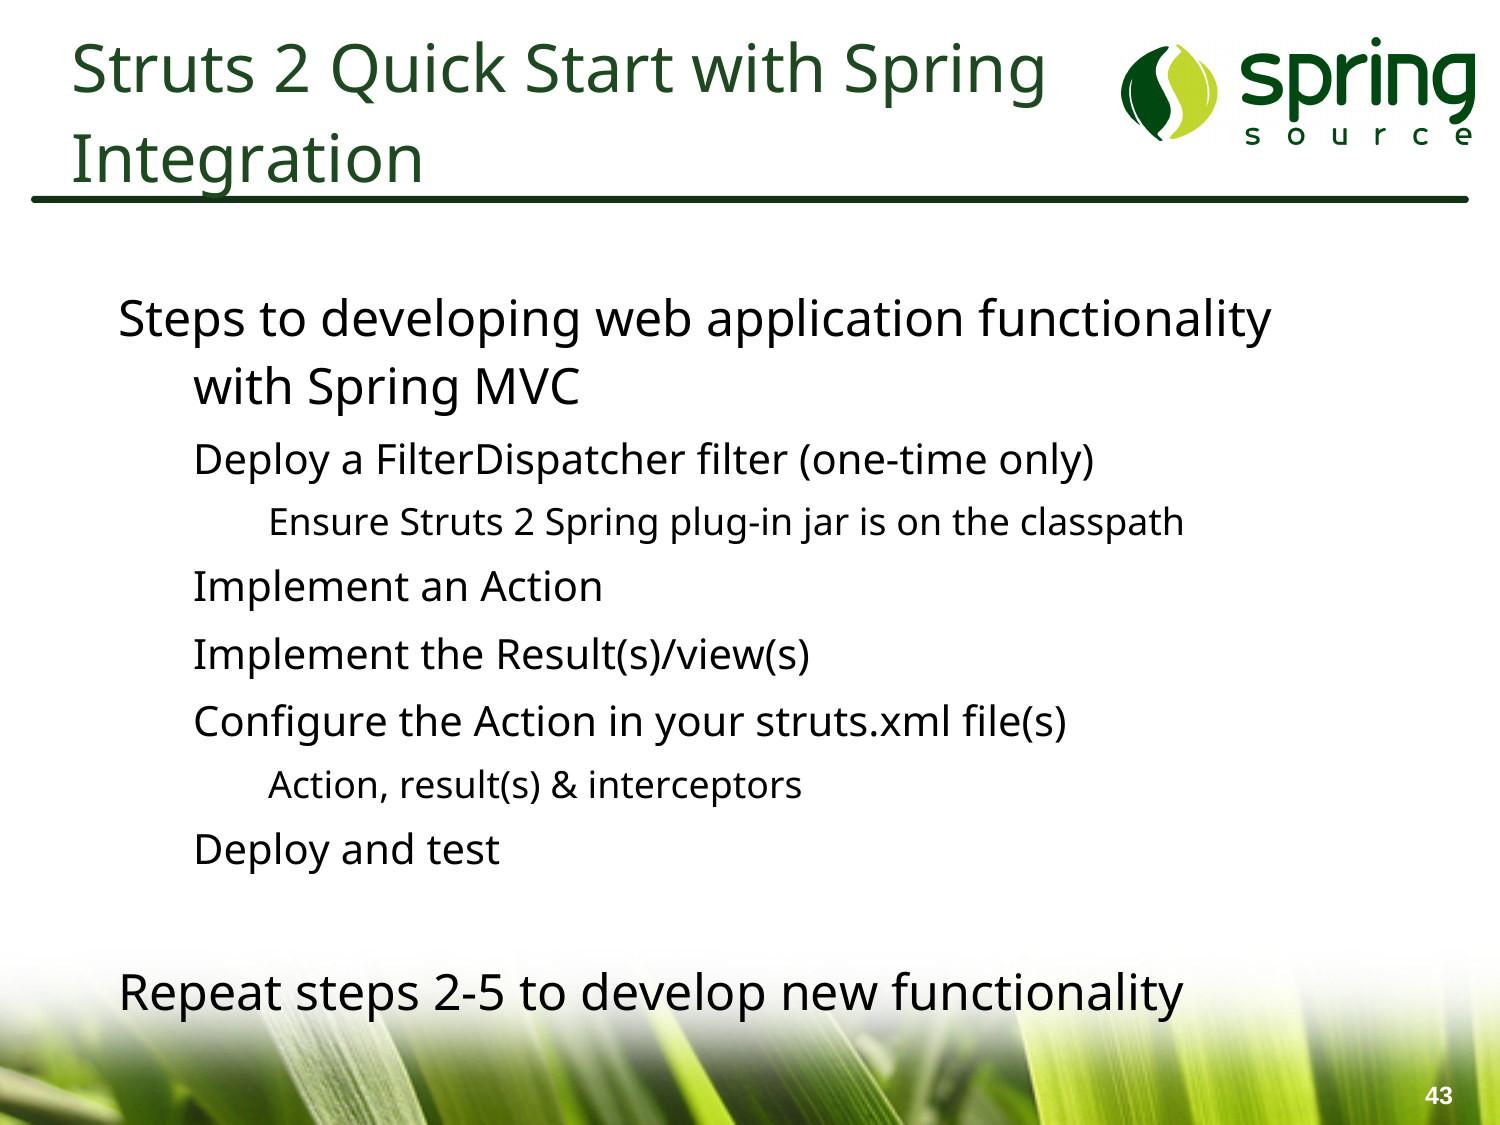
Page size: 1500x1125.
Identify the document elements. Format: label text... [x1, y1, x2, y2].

picture [1121, 37, 1475, 145]
list Steps to developing web application functionality with Spring MVC Deploy a FilterDispatcher filter (one-time only) Ensure Struts 2 Spring plug-in jar is on the classpath Implement an Action Implement the Result(s)/view(s) Configure the Action in your struts.xml file(s) Action, result(s) & interceptors Deploy and test Repeat steps 2-5 to develop new functionality [103, 275, 1394, 962]
title Struts 2 Quick Start with Spring Integration [56, 13, 1089, 191]
picture [0, 944, 1500, 1125]
